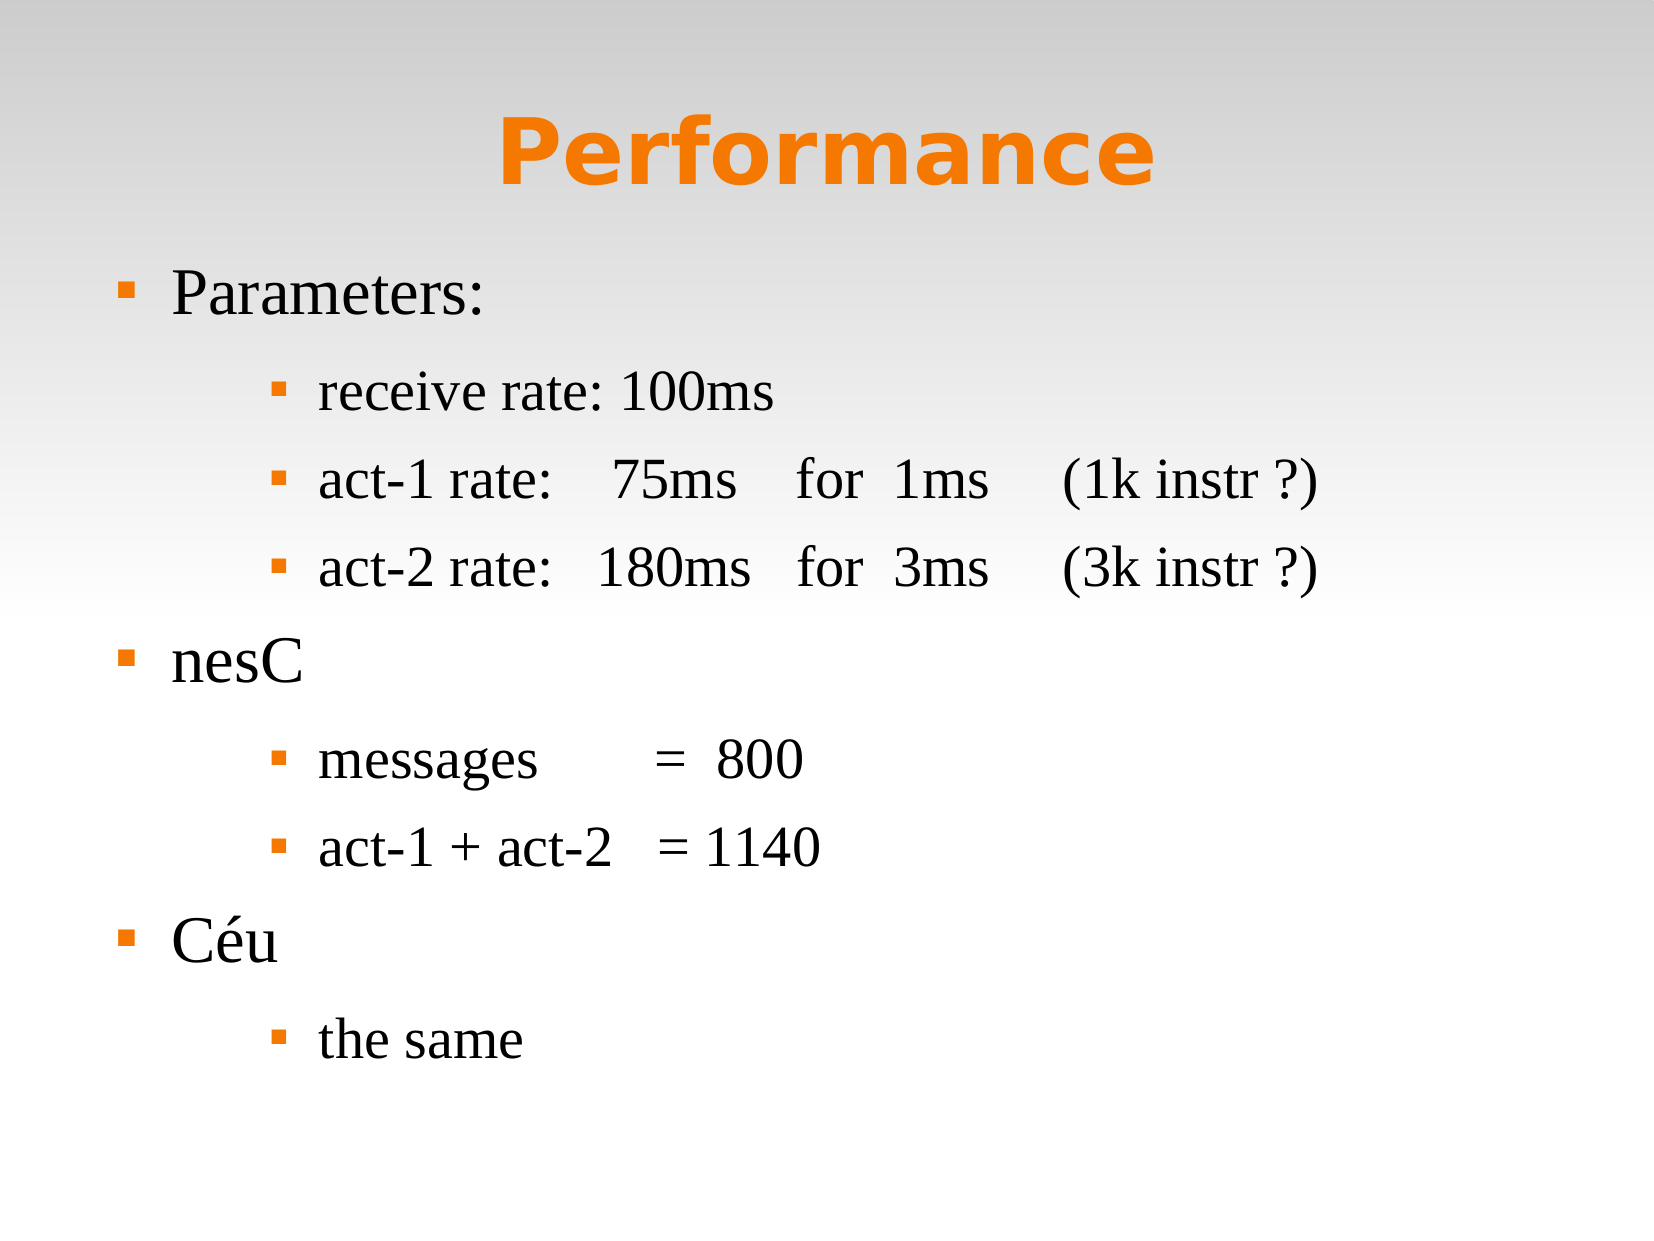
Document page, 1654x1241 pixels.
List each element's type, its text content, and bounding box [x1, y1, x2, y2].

list Parameters: receive rate: 100ms act-1 rate: 75ms for 1ms (1k instr ?) act-2 rate: 180ms for 3ms (3k instr ?) nesC messages = 800 act-1 + act-2 = 1140 Céu the same [82, 254, 1571, 1127]
title Performance [82, 49, 1571, 254]
